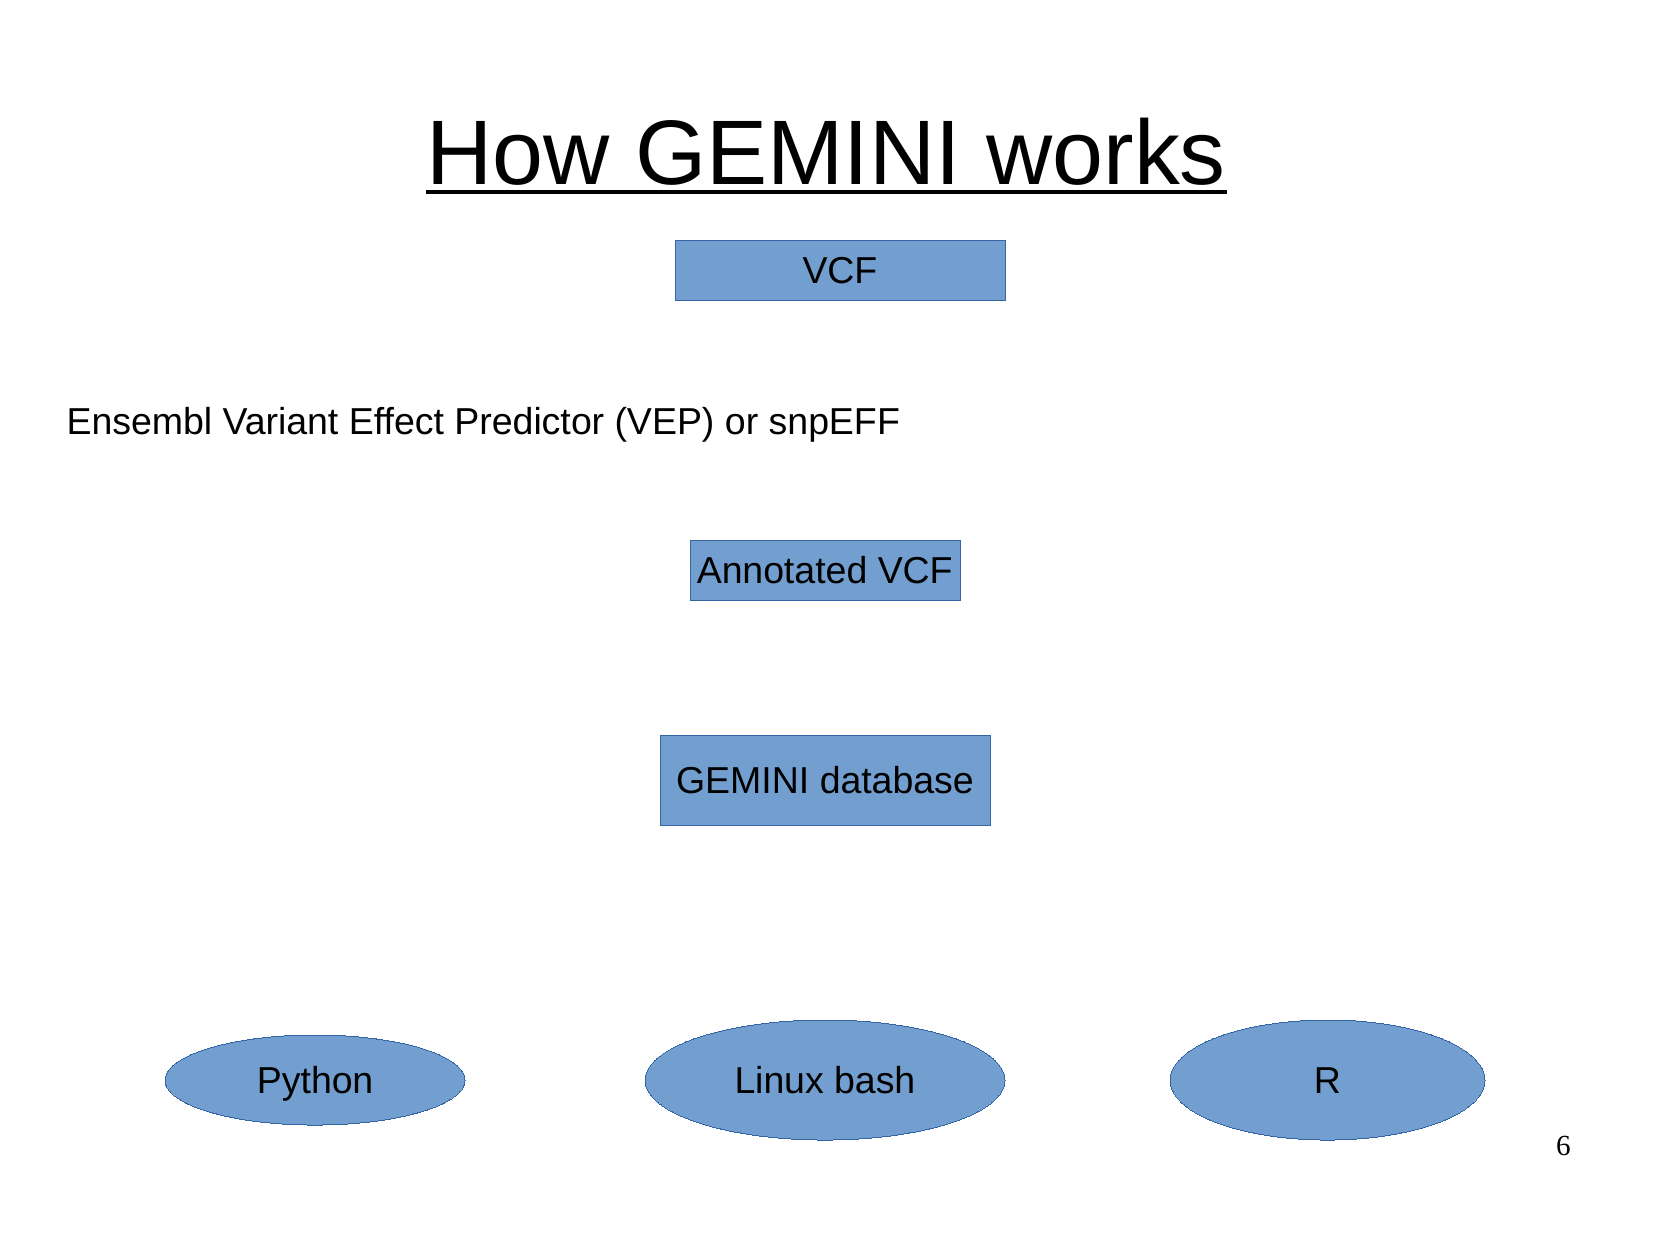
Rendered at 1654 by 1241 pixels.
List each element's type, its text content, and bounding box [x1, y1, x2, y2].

text_box Annotated VCF [690, 540, 961, 601]
text_box Linux bash [645, 1020, 1006, 1141]
text_box VCF [675, 240, 1006, 301]
text_box Ensembl Variant Effect Predictor (VEP) or snpEFF [51, 393, 916, 451]
text_box GEMINI database [660, 735, 991, 826]
text_box R [1170, 1020, 1486, 1141]
title How GEMINI works [82, 49, 1571, 257]
text_box Python [165, 1035, 466, 1126]
